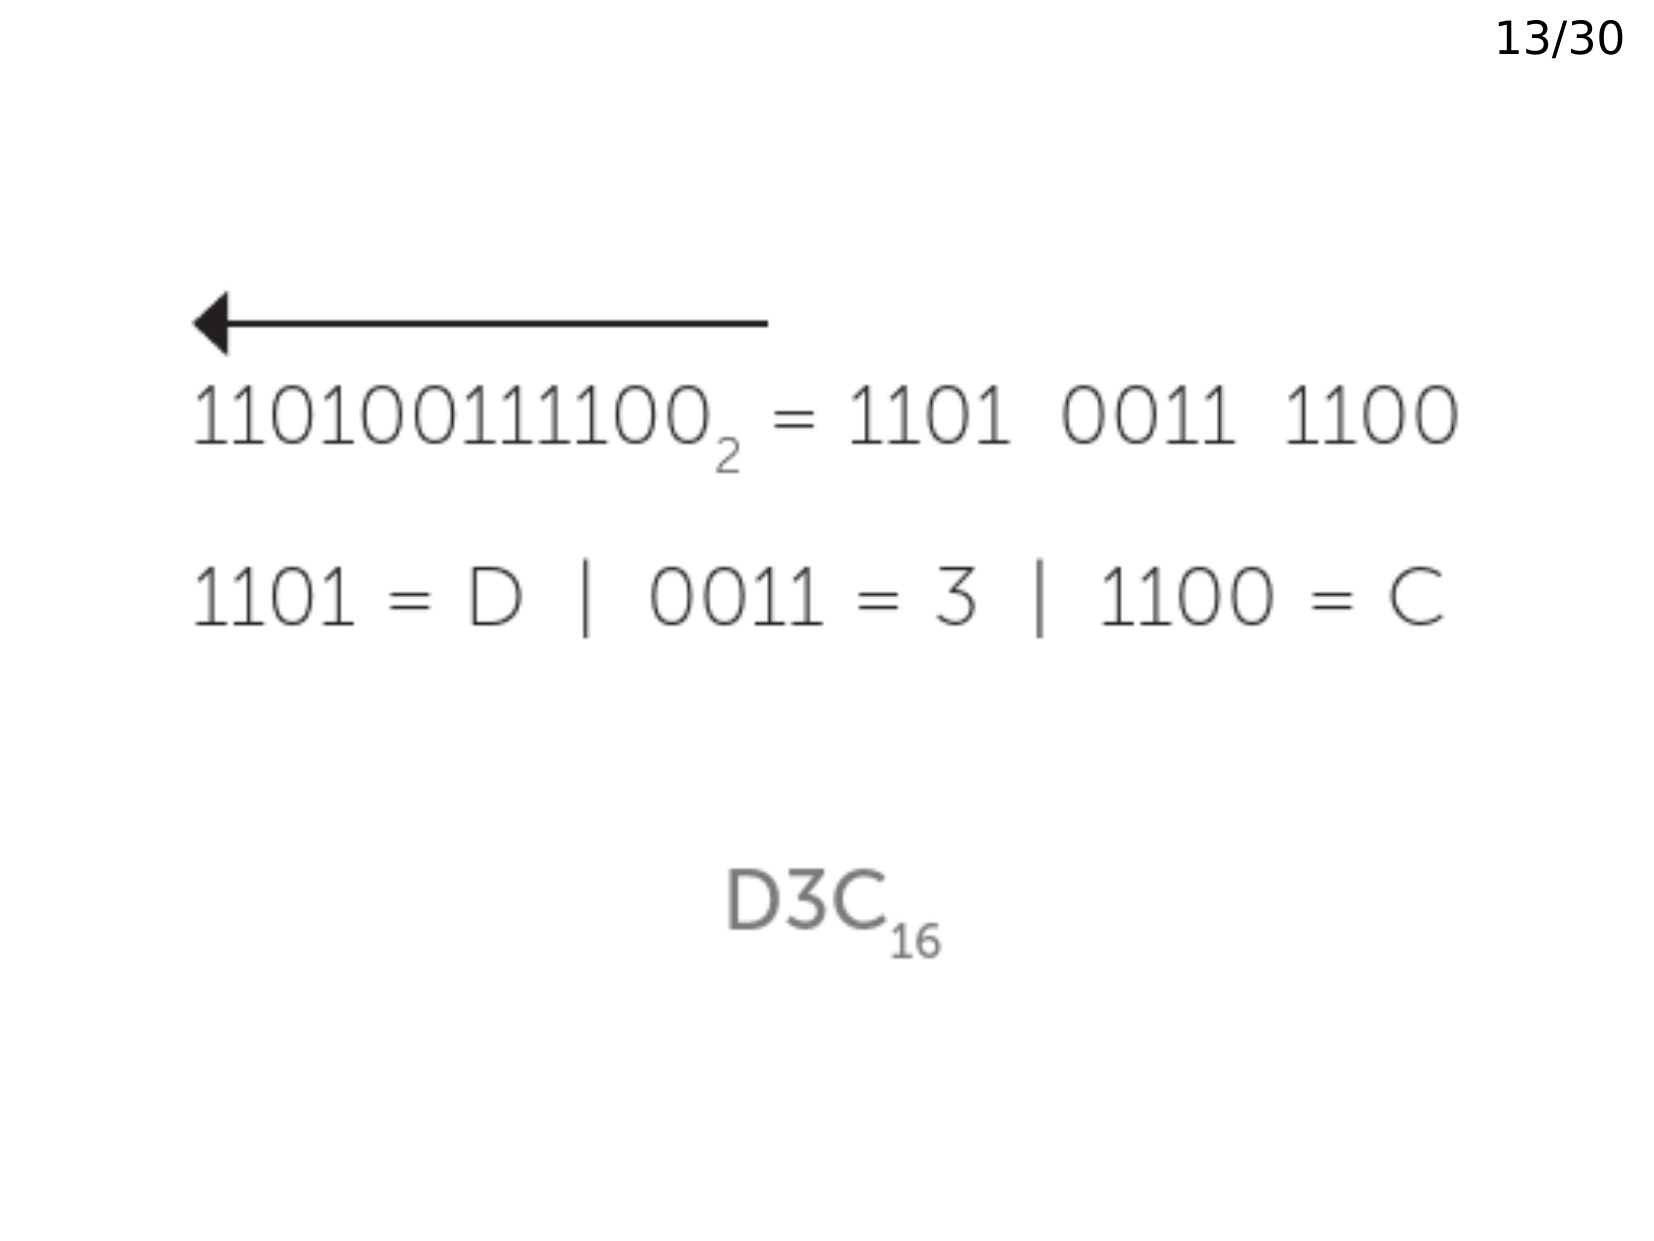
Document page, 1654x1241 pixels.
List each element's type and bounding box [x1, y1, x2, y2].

picture [180, 286, 1465, 662]
picture [720, 857, 949, 969]
